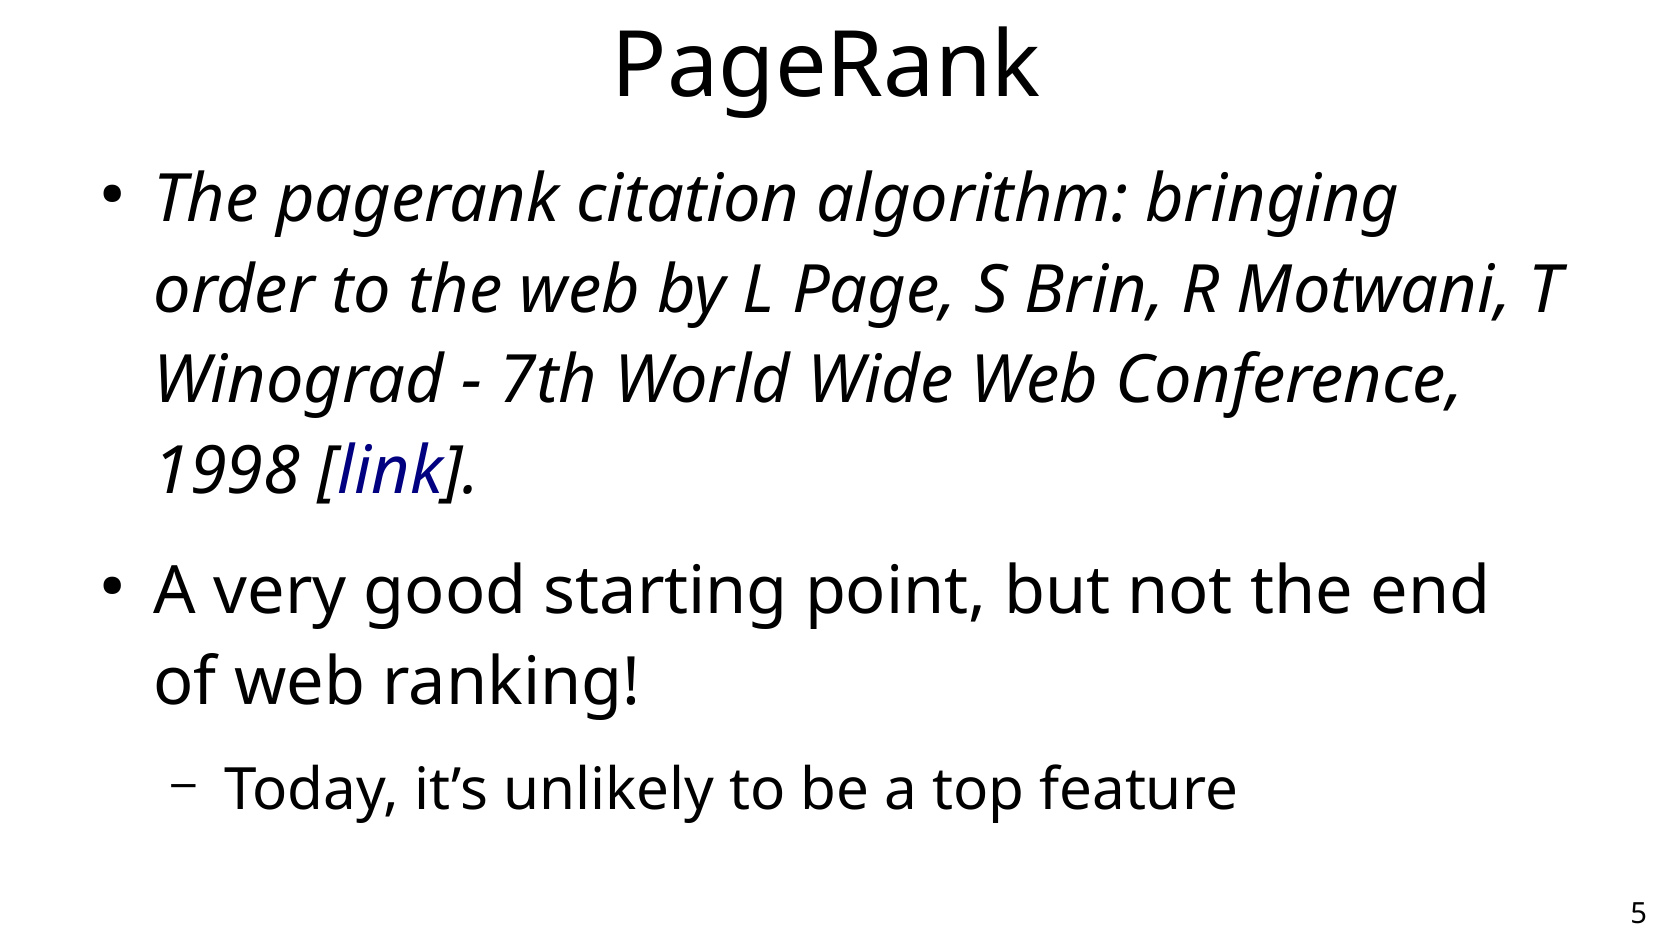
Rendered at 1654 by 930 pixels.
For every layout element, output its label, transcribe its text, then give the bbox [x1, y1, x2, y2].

list The pagerank citation algorithm: bringing order to the web by L Page, S Brin, R Motwani, T Winograd - 7th World Wide Web Conference, 1998 [link]. A very good starting point, but not the end of web ranking! Today, it’s unlikely to be a top feature [82, 150, 1571, 904]
title PageRank [82, 1, 1571, 120]
